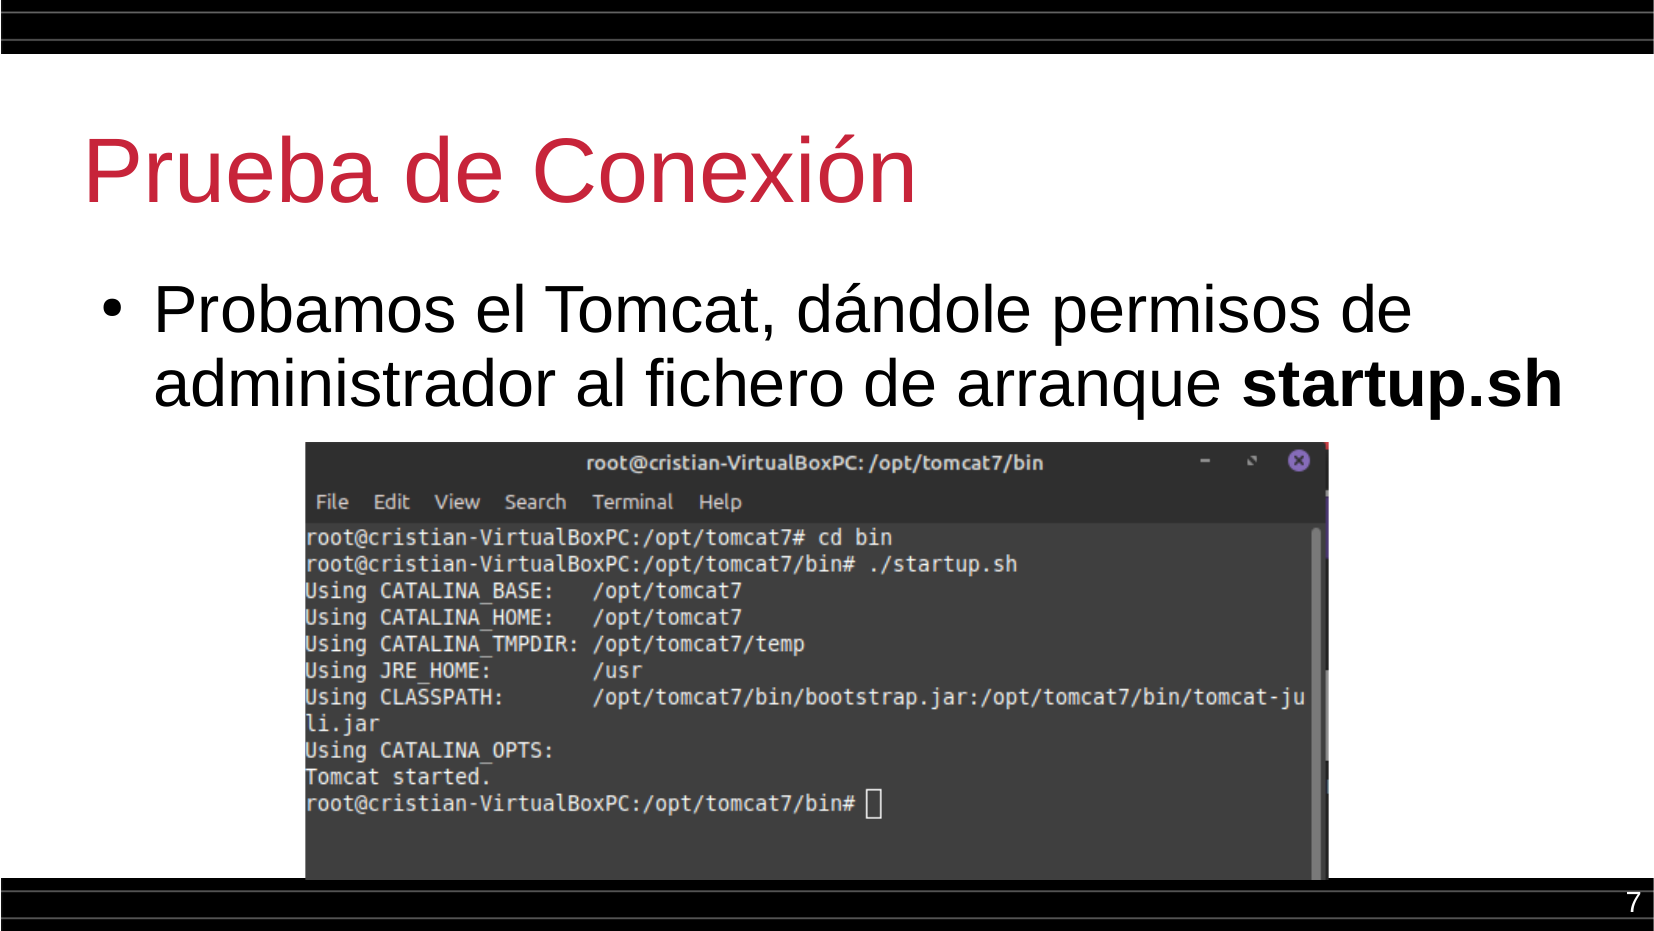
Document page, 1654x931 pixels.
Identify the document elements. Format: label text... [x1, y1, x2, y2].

picture [1, 442, 1654, 931]
title Prueba de Conexión [82, 92, 1571, 249]
picture [1, 0, 1654, 54]
list Probamos el Tomcat, dándole permisos de administrador al fichero de arranque startup.sh [82, 271, 1571, 851]
